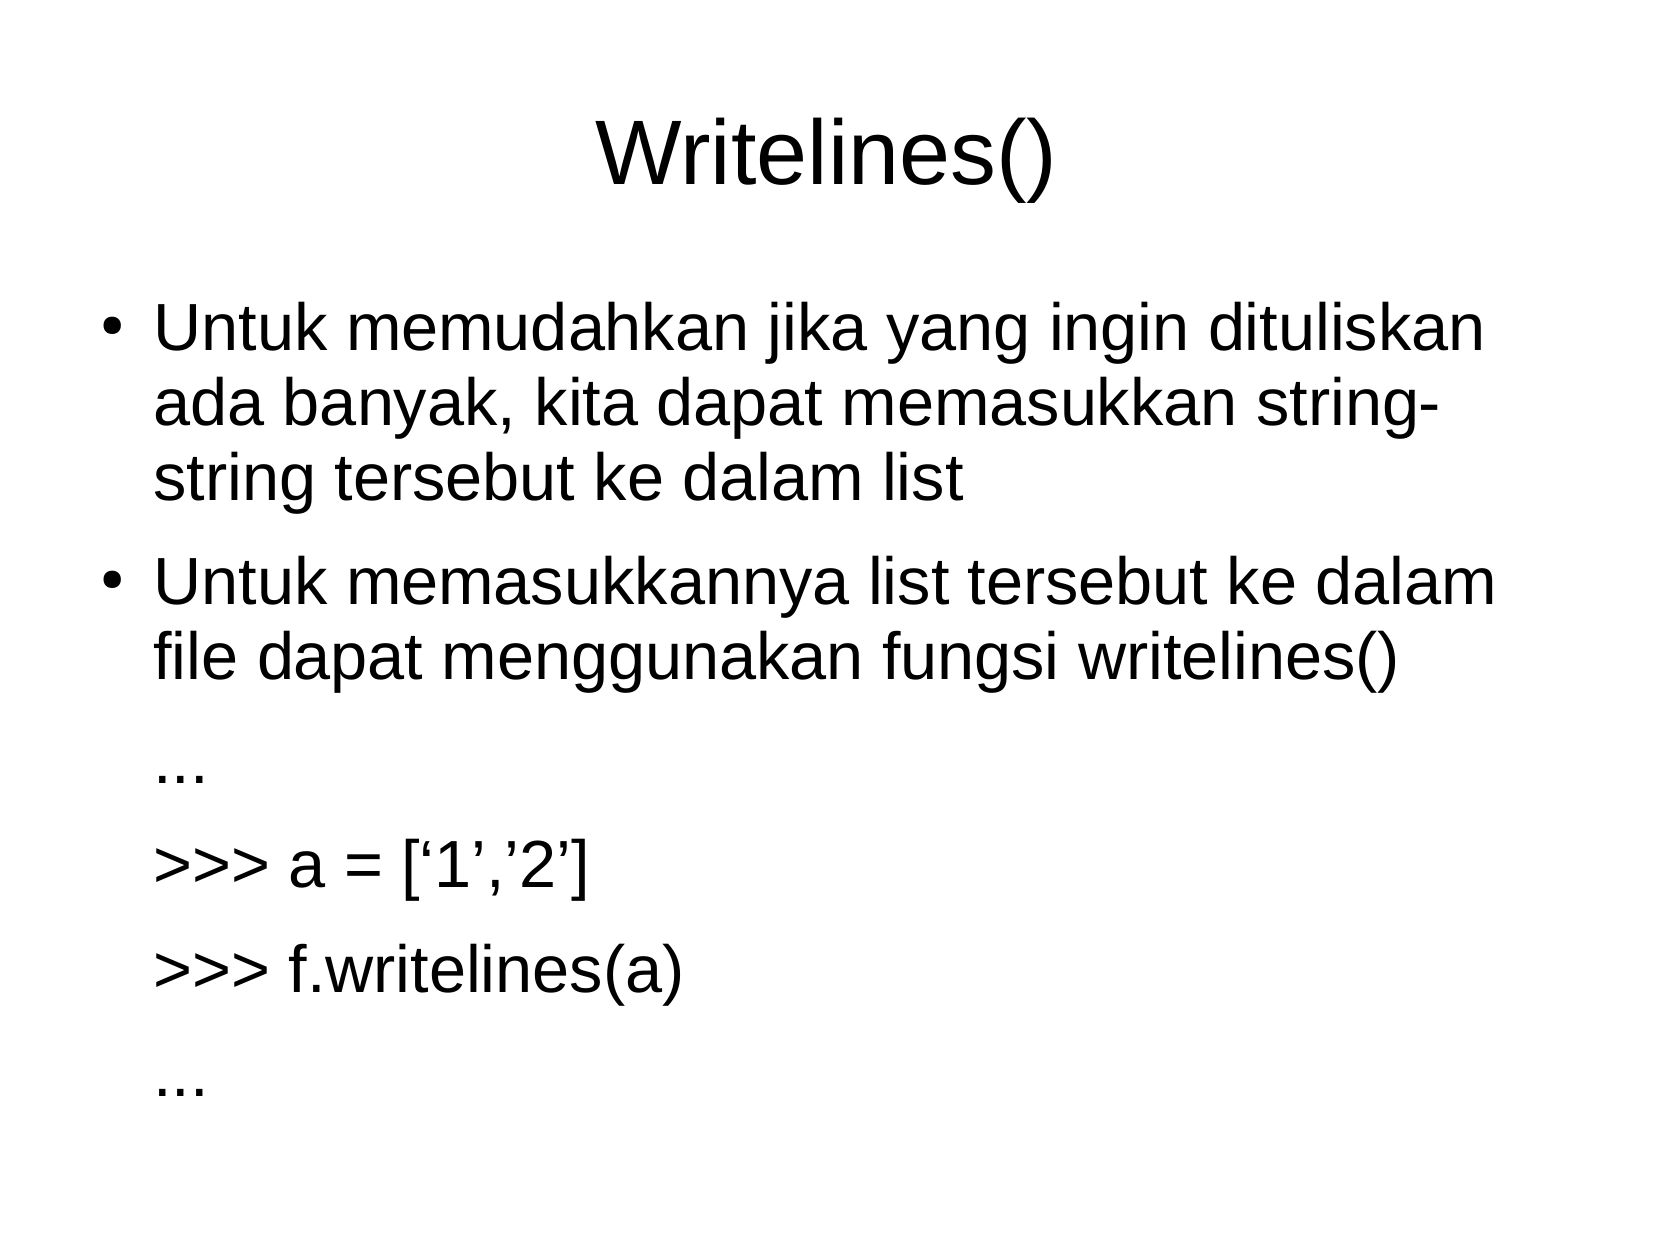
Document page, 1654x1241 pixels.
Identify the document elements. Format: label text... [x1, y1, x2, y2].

list Untuk memudahkan jika yang ingin dituliskan ada banyak, kita dapat memasukkan string-string tersebut ke dalam list Untuk memasukkannya list tersebut ke dalam file dapat menggunakan fungsi writelines() ... >>> a = [‘1’,’2’] >>> f.writelines(a) ... [82, 290, 1571, 1126]
title Writelines() [82, 49, 1571, 257]
